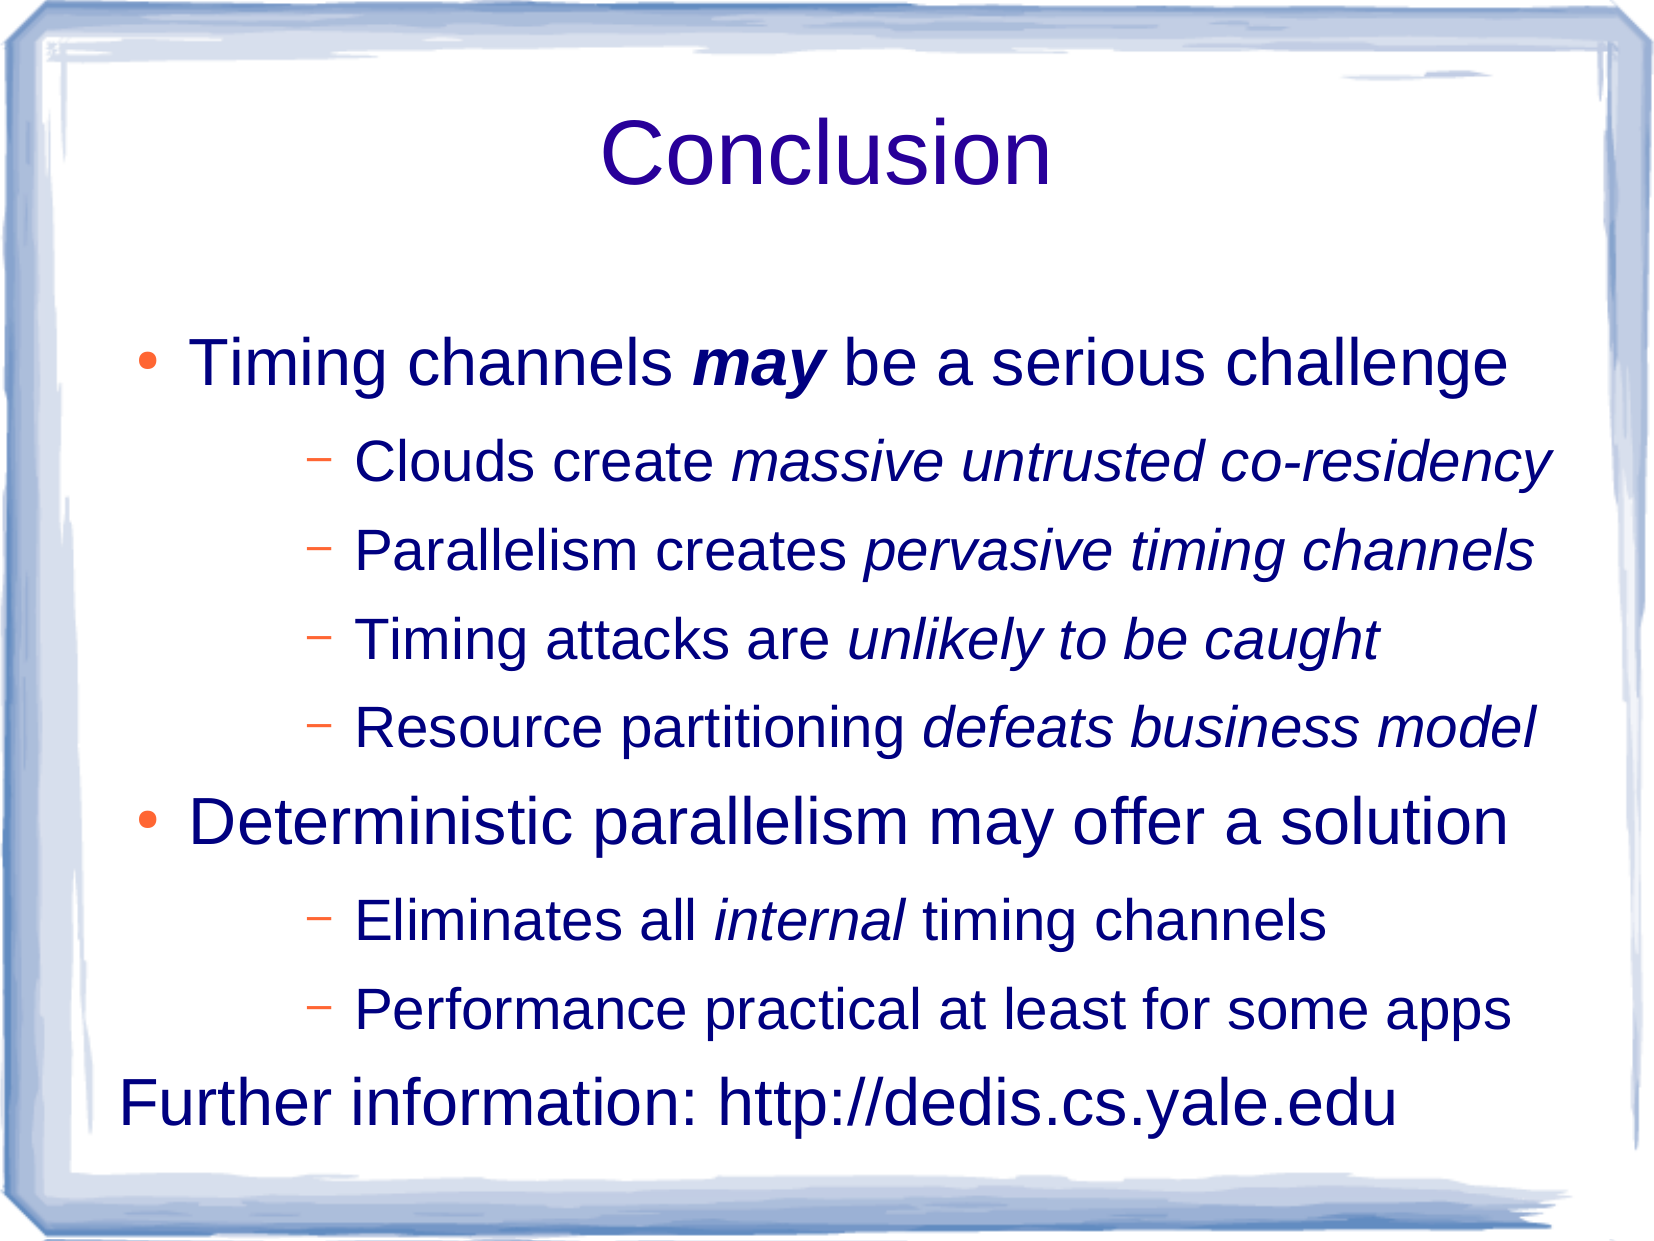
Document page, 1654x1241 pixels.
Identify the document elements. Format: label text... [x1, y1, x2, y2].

picture [0, 0, 1654, 1241]
list Timing channels may be a serious challenge Clouds create massive untrusted co-residency Parallelism creates pervasive timing channels Timing attacks are unlikely to be caught Resource partitioning defeats business model Deterministic parallelism may offer a solution Eliminates all internal timing channels Performance practical at least for some apps Further information: http://dedis.cs.yale.edu [118, 324, 1571, 1140]
title Conclusion [82, 56, 1571, 250]
